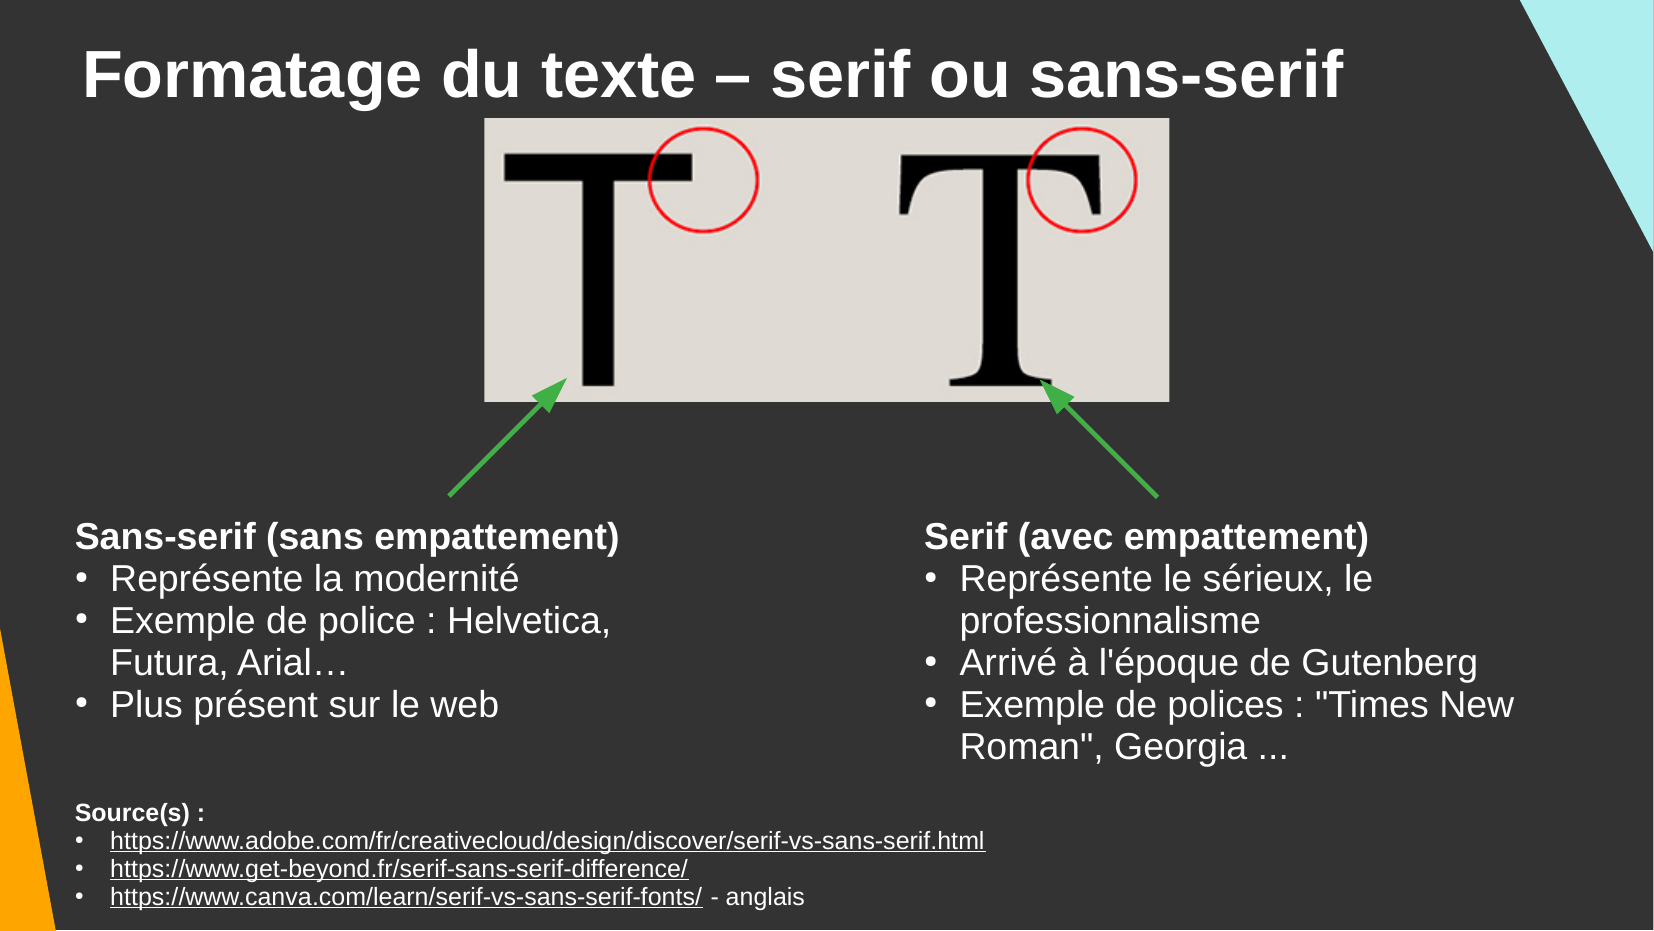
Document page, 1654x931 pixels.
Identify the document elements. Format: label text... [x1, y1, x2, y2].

title Formatage du texte – serif ou sans-serif [82, 37, 1571, 114]
text_box Serif (avec empattement) Représente le sérieux, le professionnalisme Arrivé à l'époque de Gutenberg Exemple de polices : "Times New Roman", Georgia ... [909, 507, 1607, 817]
text_box Source(s) : https://www.adobe.com/fr/creativecloud/design/discover/serif-vs-sans-serif.html https://www.get-beyond.fr/serif-sans-serif-difference/ https://www.canva.com/learn/serif-vs-sans-serif-fonts/ - anglais [60, 791, 1546, 931]
text_box [1519, 0, 1654, 254]
picture [484, 118, 1170, 402]
text_box Sans-serif (sans empattement) Représente la modernité Exemple de police : Helvetica, Futura, Arial… Plus présent sur le web [60, 507, 650, 733]
text_box [0, 628, 56, 931]
